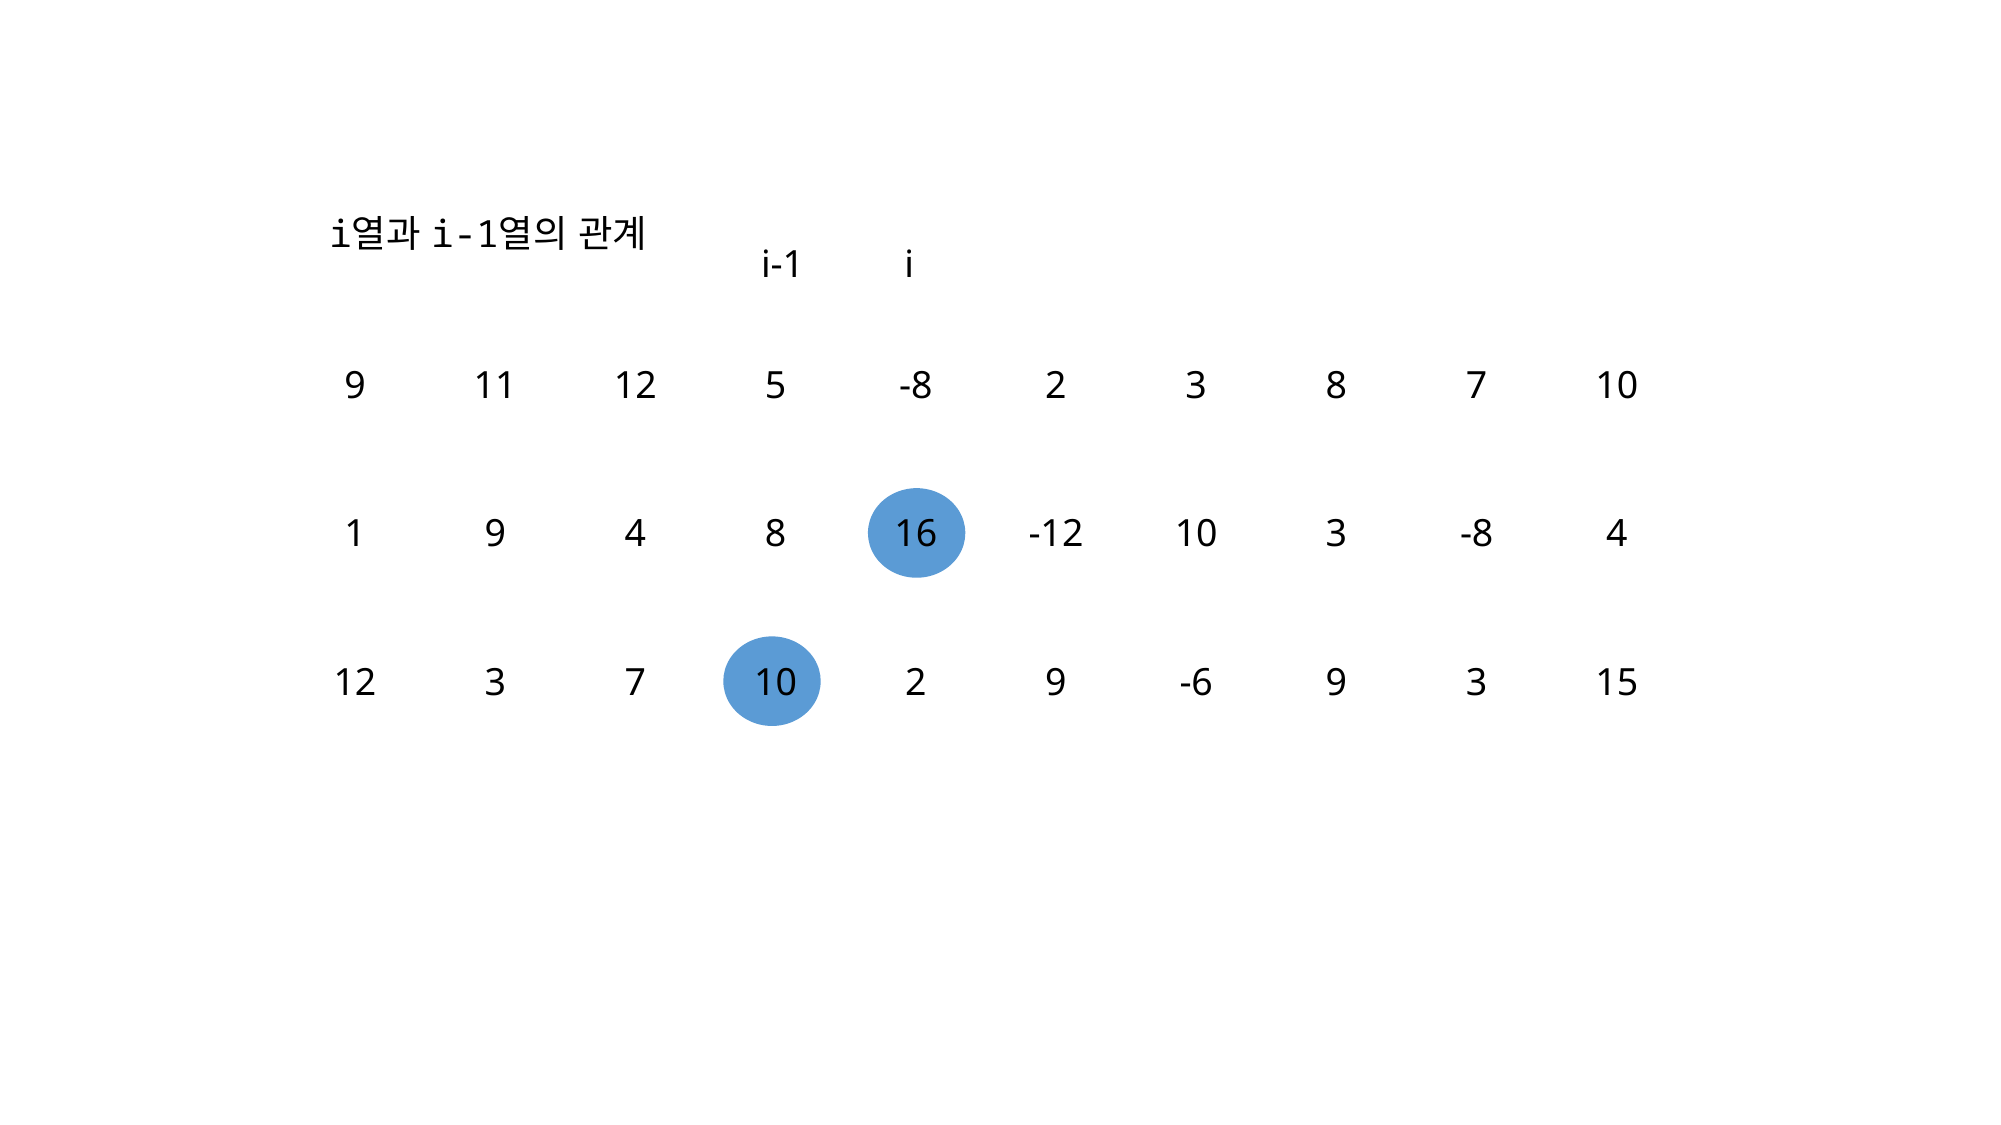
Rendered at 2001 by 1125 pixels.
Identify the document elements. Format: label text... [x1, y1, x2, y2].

table_cell 1 [285, 458, 425, 606]
table_header 10 [1547, 309, 1687, 458]
table_cell 9 [1266, 606, 1407, 755]
table_header 2 [986, 309, 1126, 458]
table_header 11 [425, 309, 565, 458]
table_cell -6 [1126, 606, 1266, 755]
text_box i [889, 232, 929, 293]
table_cell 15 [1547, 606, 1687, 755]
table_cell 4 [1547, 458, 1687, 606]
table_cell 2 [846, 606, 986, 755]
table_header 5 [706, 309, 846, 458]
table_cell 12 [285, 606, 425, 755]
table_cell 16 [846, 458, 986, 606]
table_header 7 [1407, 309, 1547, 458]
table_cell 4 [565, 458, 706, 606]
text_box i열과 i-1열의 관계 [314, 202, 663, 263]
table_cell 9 [986, 606, 1126, 755]
text_box i-1 [746, 232, 820, 293]
table_cell 3 [1266, 458, 1407, 606]
table_cell -8 [1407, 458, 1547, 606]
table_header -8 [846, 309, 986, 458]
table_cell 7 [565, 606, 706, 755]
table_header 8 [1266, 309, 1407, 458]
table_header 12 [565, 309, 706, 458]
table_cell 9 [425, 458, 565, 606]
table_cell 10 [706, 606, 846, 755]
table_cell 3 [425, 606, 565, 755]
table_cell 3 [1407, 606, 1547, 755]
table_header 3 [1126, 309, 1266, 458]
table_cell 8 [706, 458, 846, 606]
table_cell 10 [1126, 458, 1266, 606]
table_header 9 [285, 309, 425, 458]
table_cell -12 [986, 458, 1126, 606]
